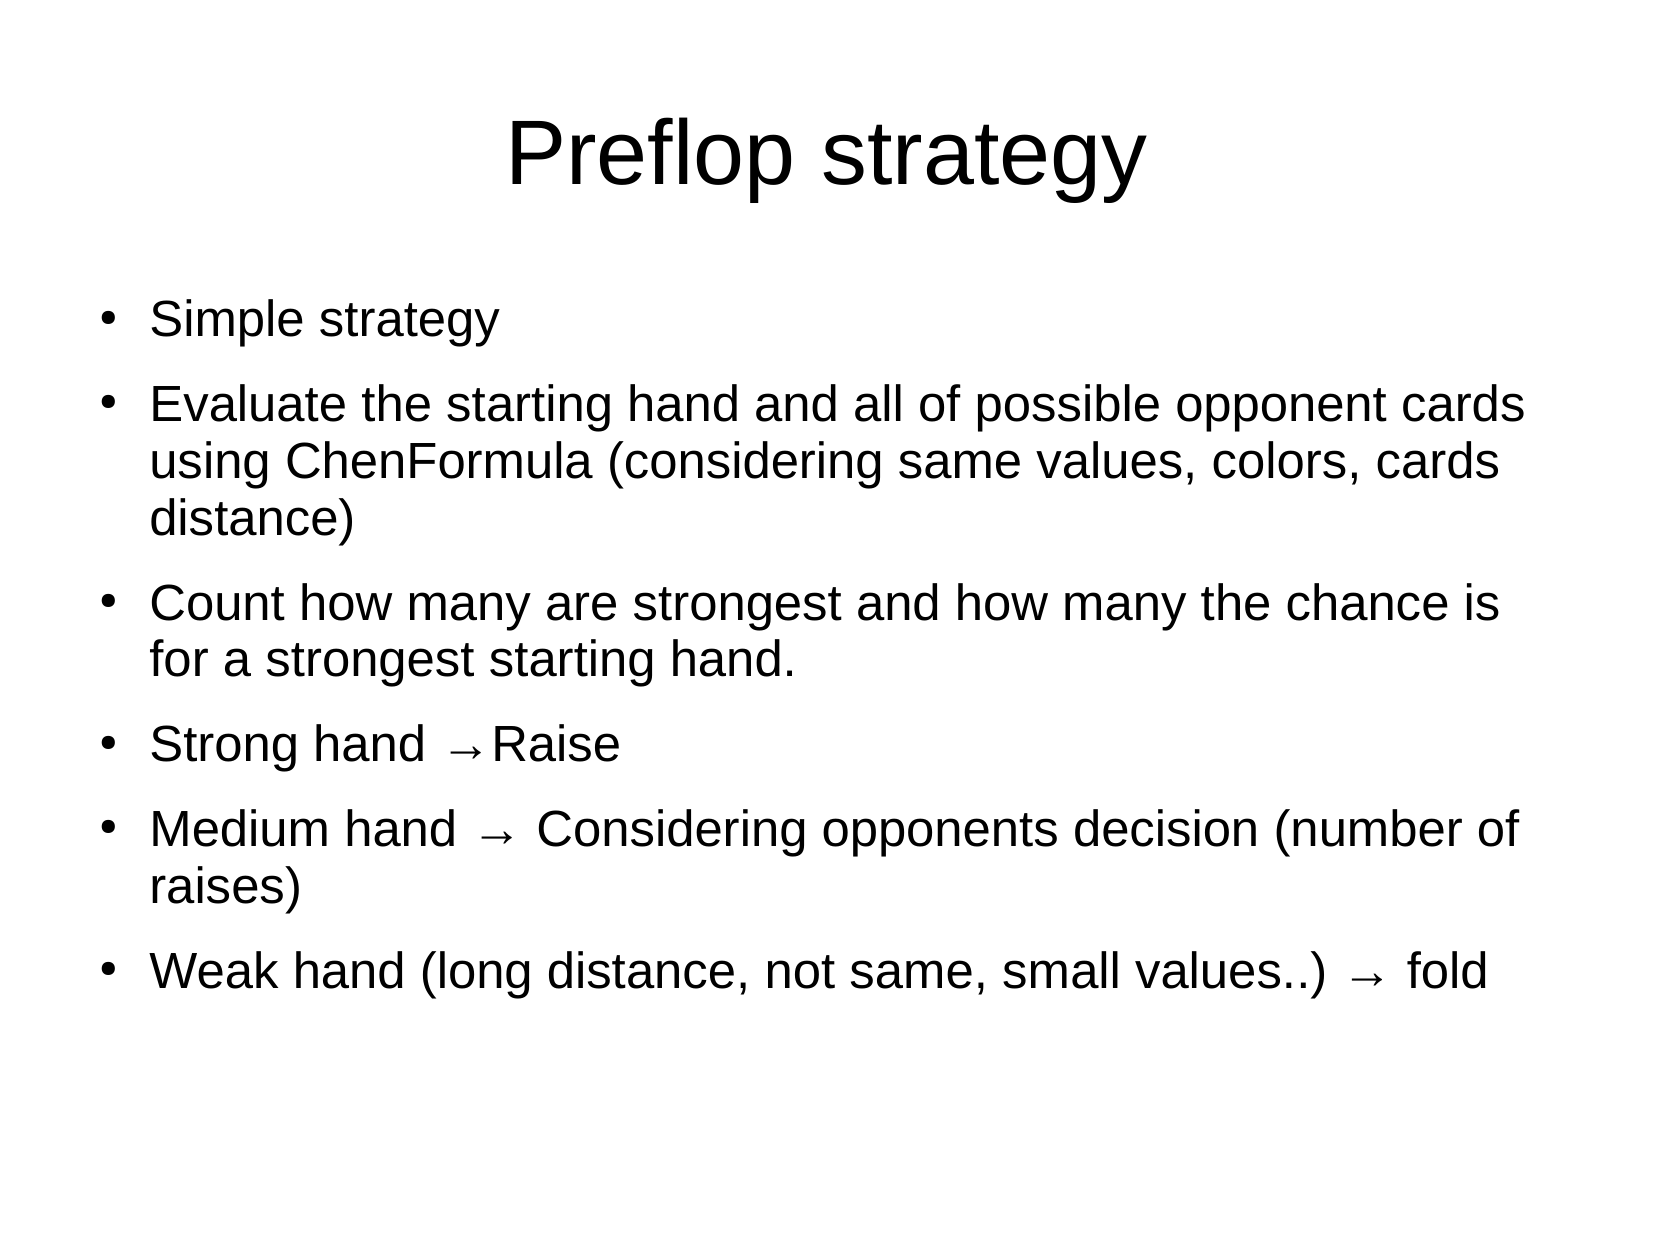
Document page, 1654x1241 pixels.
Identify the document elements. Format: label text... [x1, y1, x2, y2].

title Preflop strategy [82, 49, 1571, 257]
list Simple strategy Evaluate the starting hand and all of possible opponent cards using ChenFormula (considering same values, colors, cards distance) Count how many are strongest and how many the chance is for a strongest starting hand. Strong hand →Raise Medium hand → Considering opponents decision (number of raises) Weak hand (long distance, not same, small values..) → fold [82, 290, 1571, 1010]
